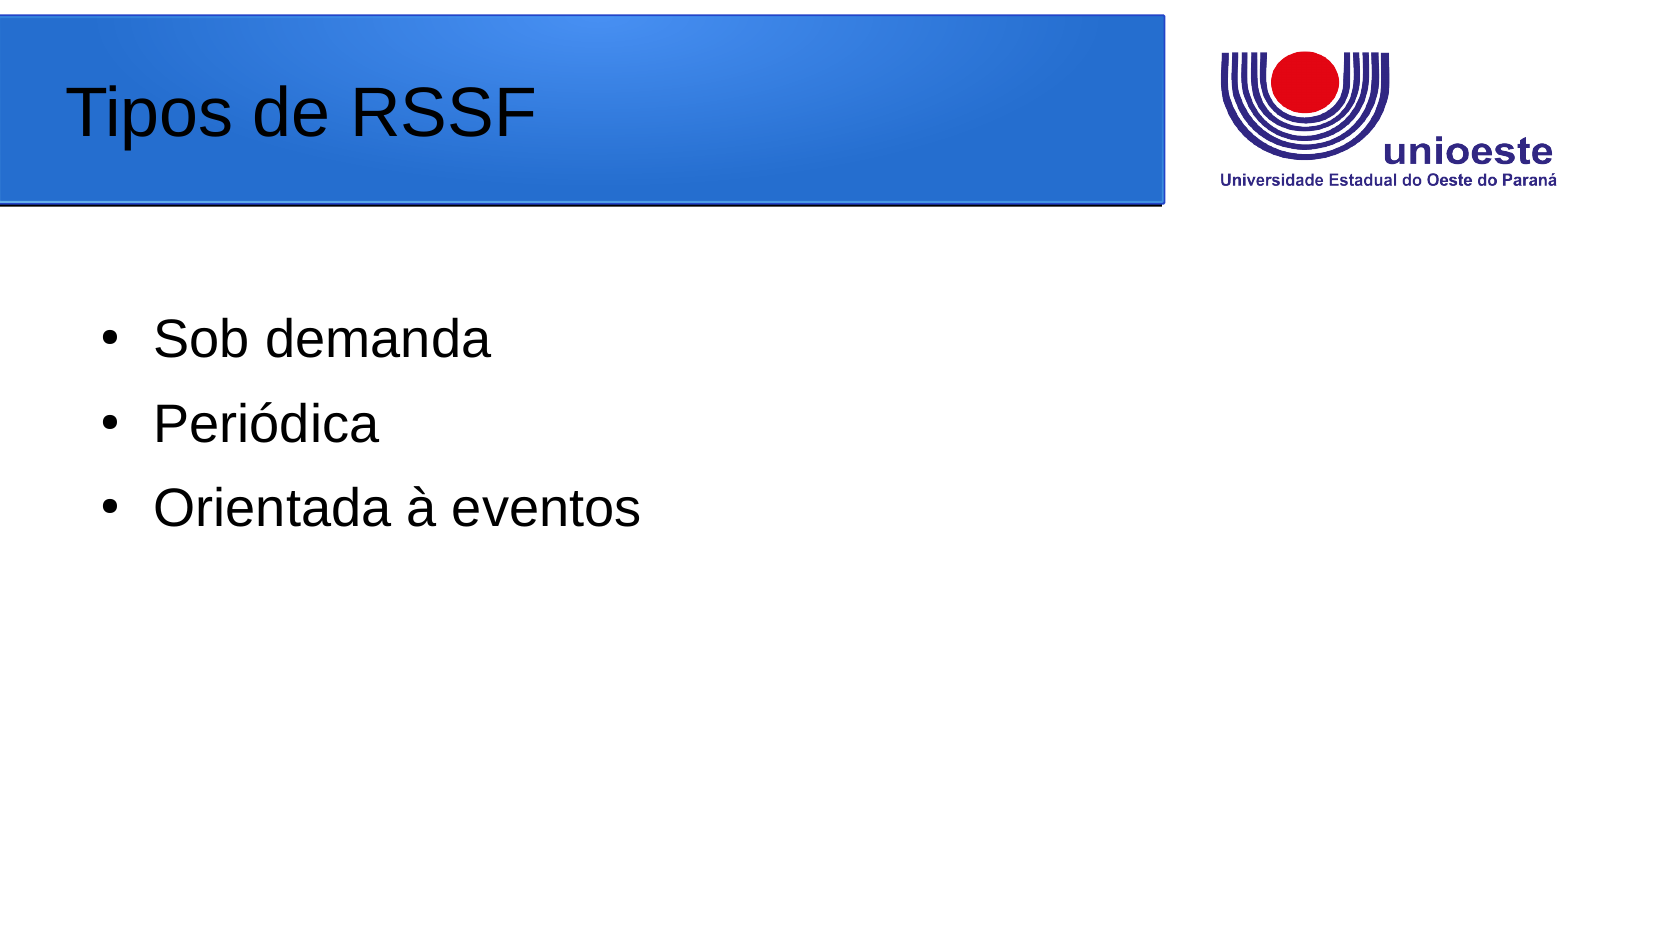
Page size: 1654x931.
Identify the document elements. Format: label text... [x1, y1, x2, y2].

title Tipos de RSSF [64, 42, 1117, 183]
list Sob demanda Periódica Orientada à eventos [82, 224, 1571, 764]
picture [1169, 19, 1601, 201]
